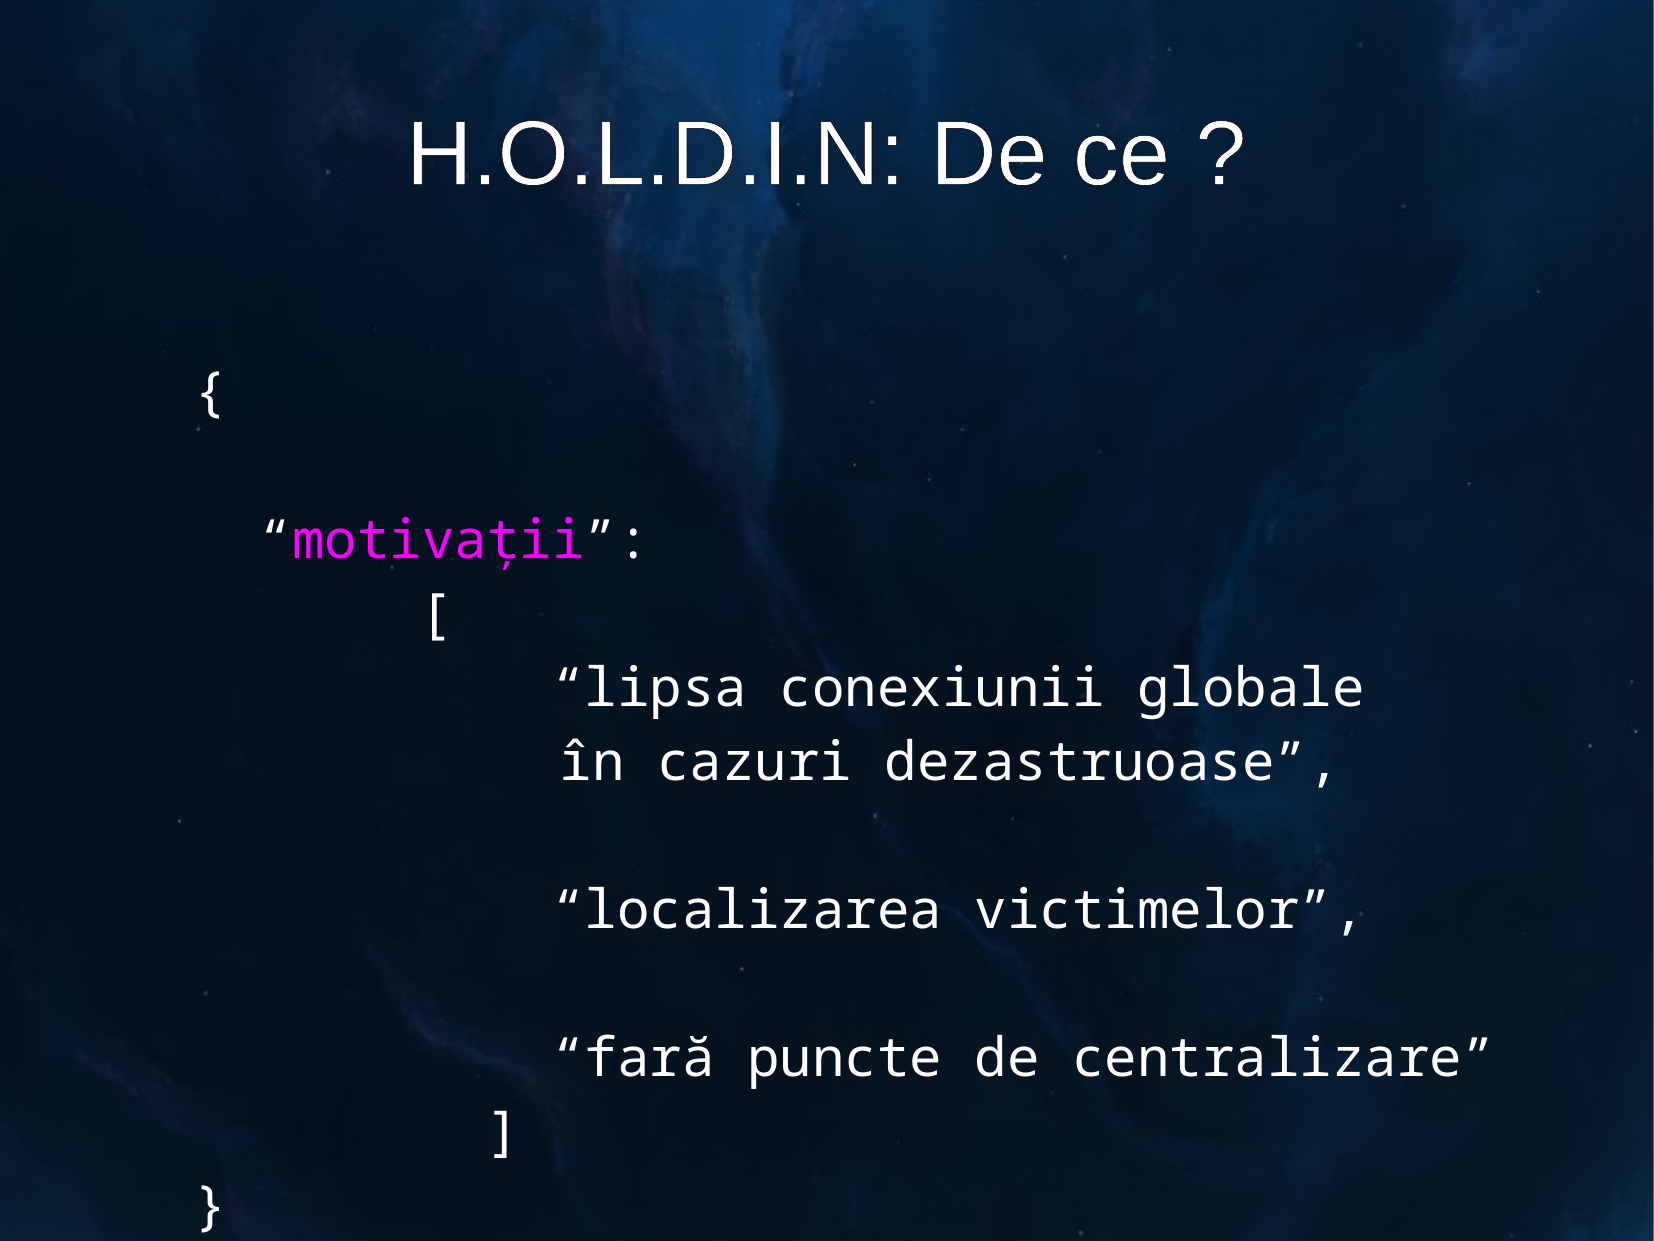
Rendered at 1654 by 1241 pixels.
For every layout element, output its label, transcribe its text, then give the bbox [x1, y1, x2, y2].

title H.O.L.D.I.N: De ce ? [82, 49, 1571, 257]
picture [1242, 1066, 1257, 1073]
picture [757, 1066, 771, 1073]
picture [788, 1066, 802, 1073]
picture [625, 1066, 640, 1073]
picture [0, 0, 1654, 1241]
picture [690, 1066, 705, 1073]
picture [982, 1066, 997, 1073]
text_box { “motivații”: [ “lipsa conexiunii globale în cazuri dezastruoase”, “localizarea victimelor”, “fară puncte de centralizare” ] } [180, 345, 1654, 1066]
picture [1372, 1066, 1387, 1073]
